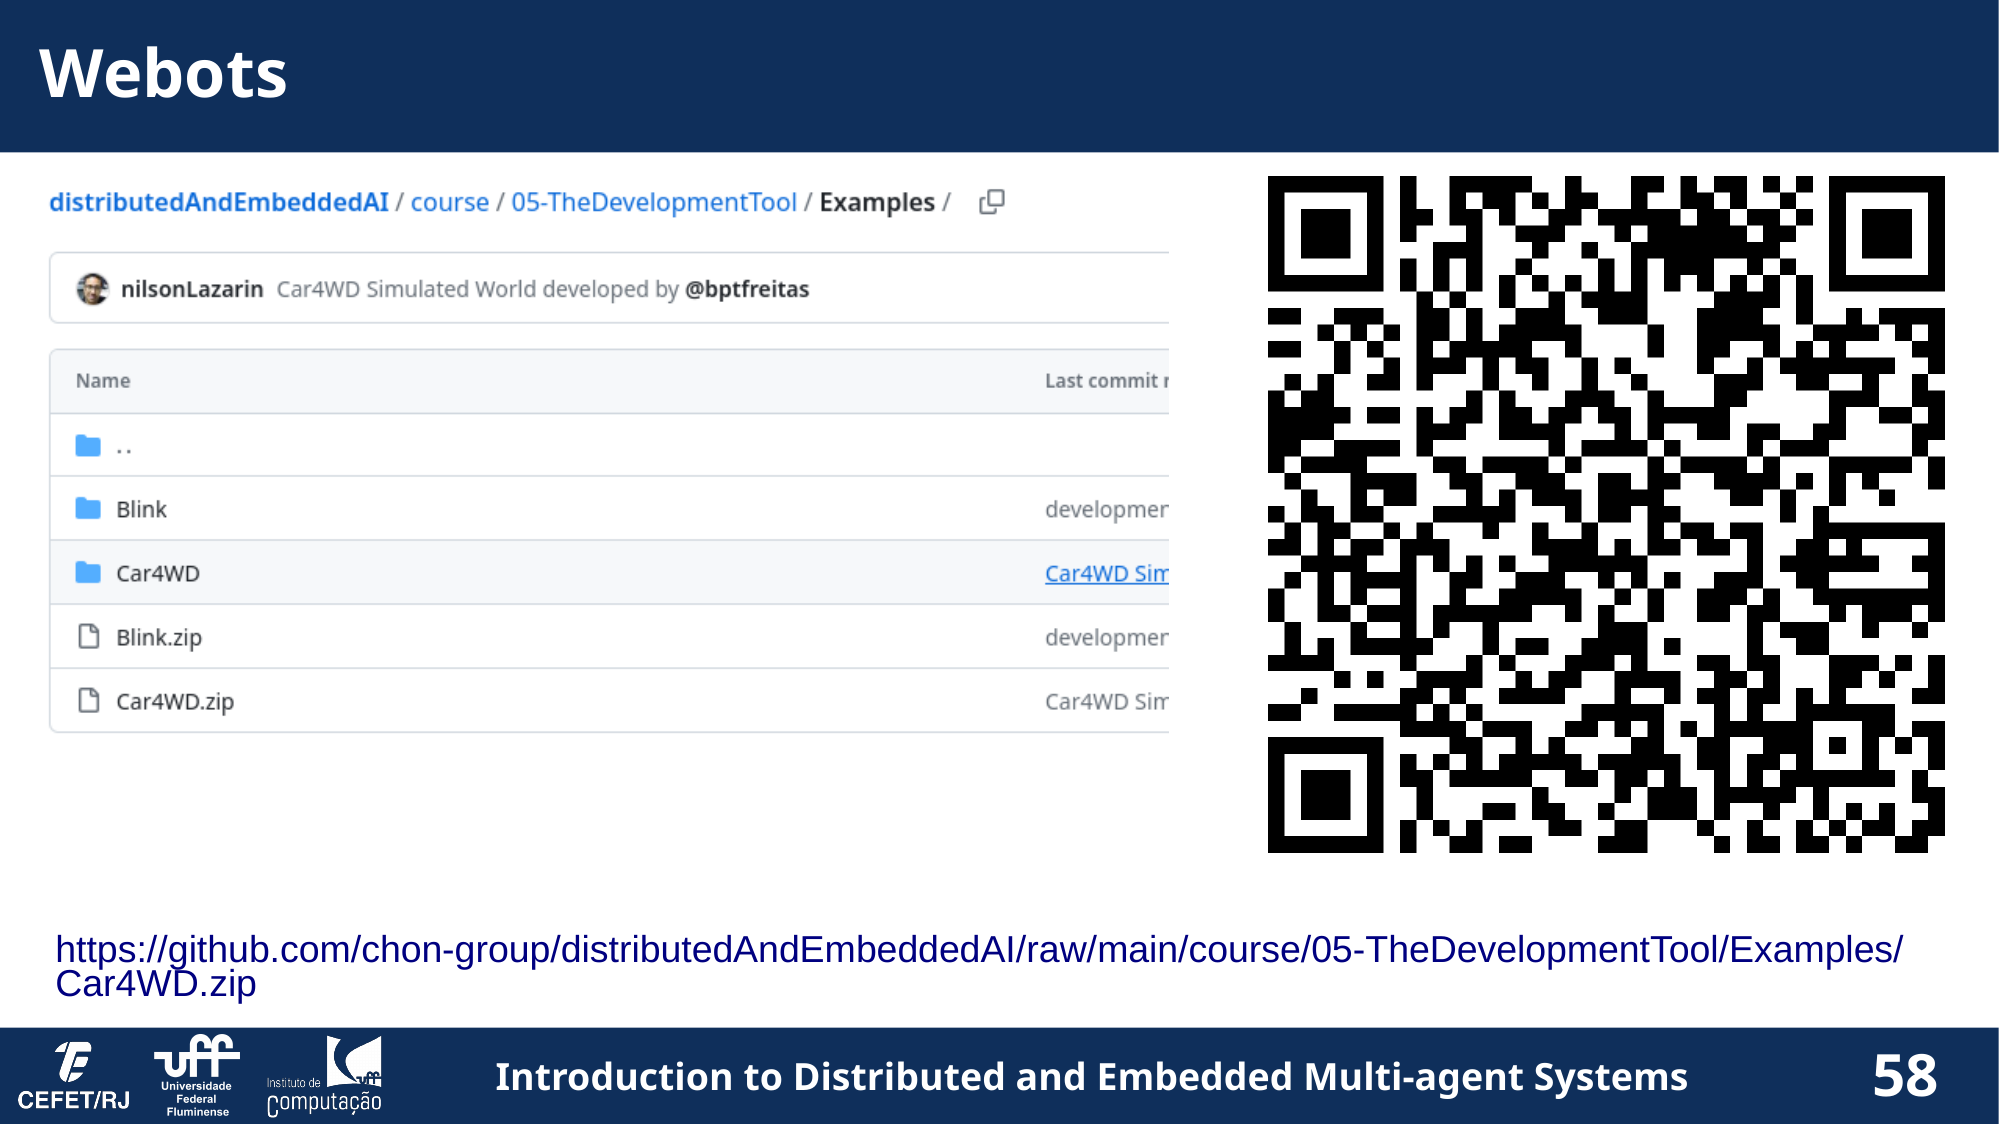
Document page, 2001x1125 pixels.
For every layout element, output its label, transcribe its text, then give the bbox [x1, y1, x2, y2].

picture [18, 1021, 129, 1125]
picture [29, 177, 1169, 777]
picture [1251, 159, 1961, 869]
text_box Webots [25, 23, 1998, 116]
picture [265, 1033, 383, 1118]
text_box https://github.com/chon-group/distributedAndEmbeddedAI/raw/main/course/05-TheDevelopmentTool/Examples/Car4WD.zip [40, 921, 1920, 1021]
picture [153, 1033, 241, 1121]
